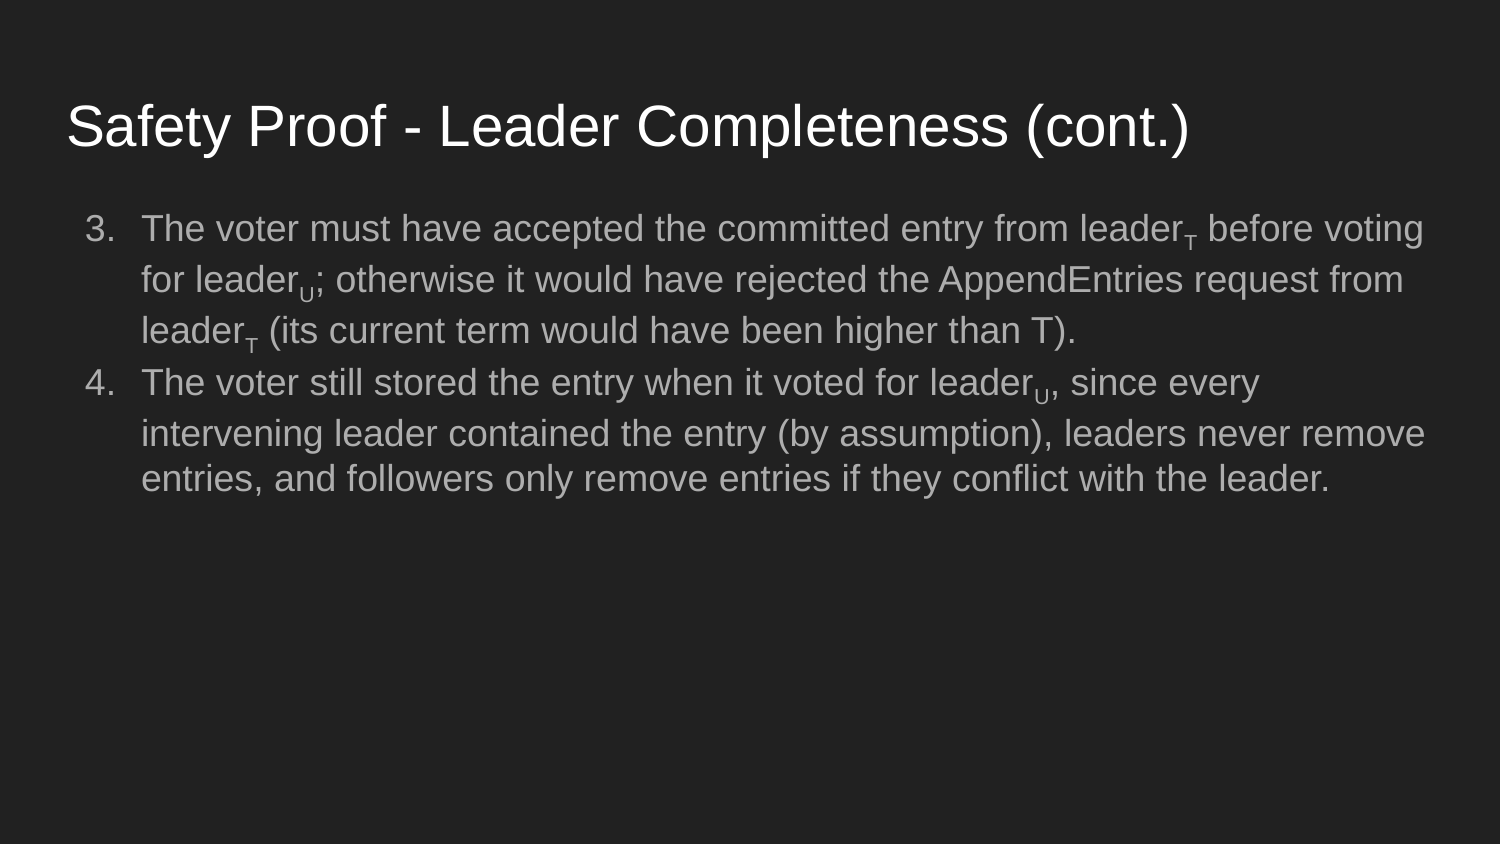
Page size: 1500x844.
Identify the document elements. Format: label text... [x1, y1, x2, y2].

list The voter must have accepted the committed entry from leaderT before voting for leaderU; otherwise it would have rejected the AppendEntries request from leaderT (its current term would have been higher than T). The voter still stored the entry when it voted for leaderU, since every intervening leader contained the entry (by assumption), leaders never remove entries, and followers only remove entries if they conflict with the leader. [51, 189, 1449, 750]
title Safety Proof - Leader Completeness (cont.) [51, 72, 1449, 167]
